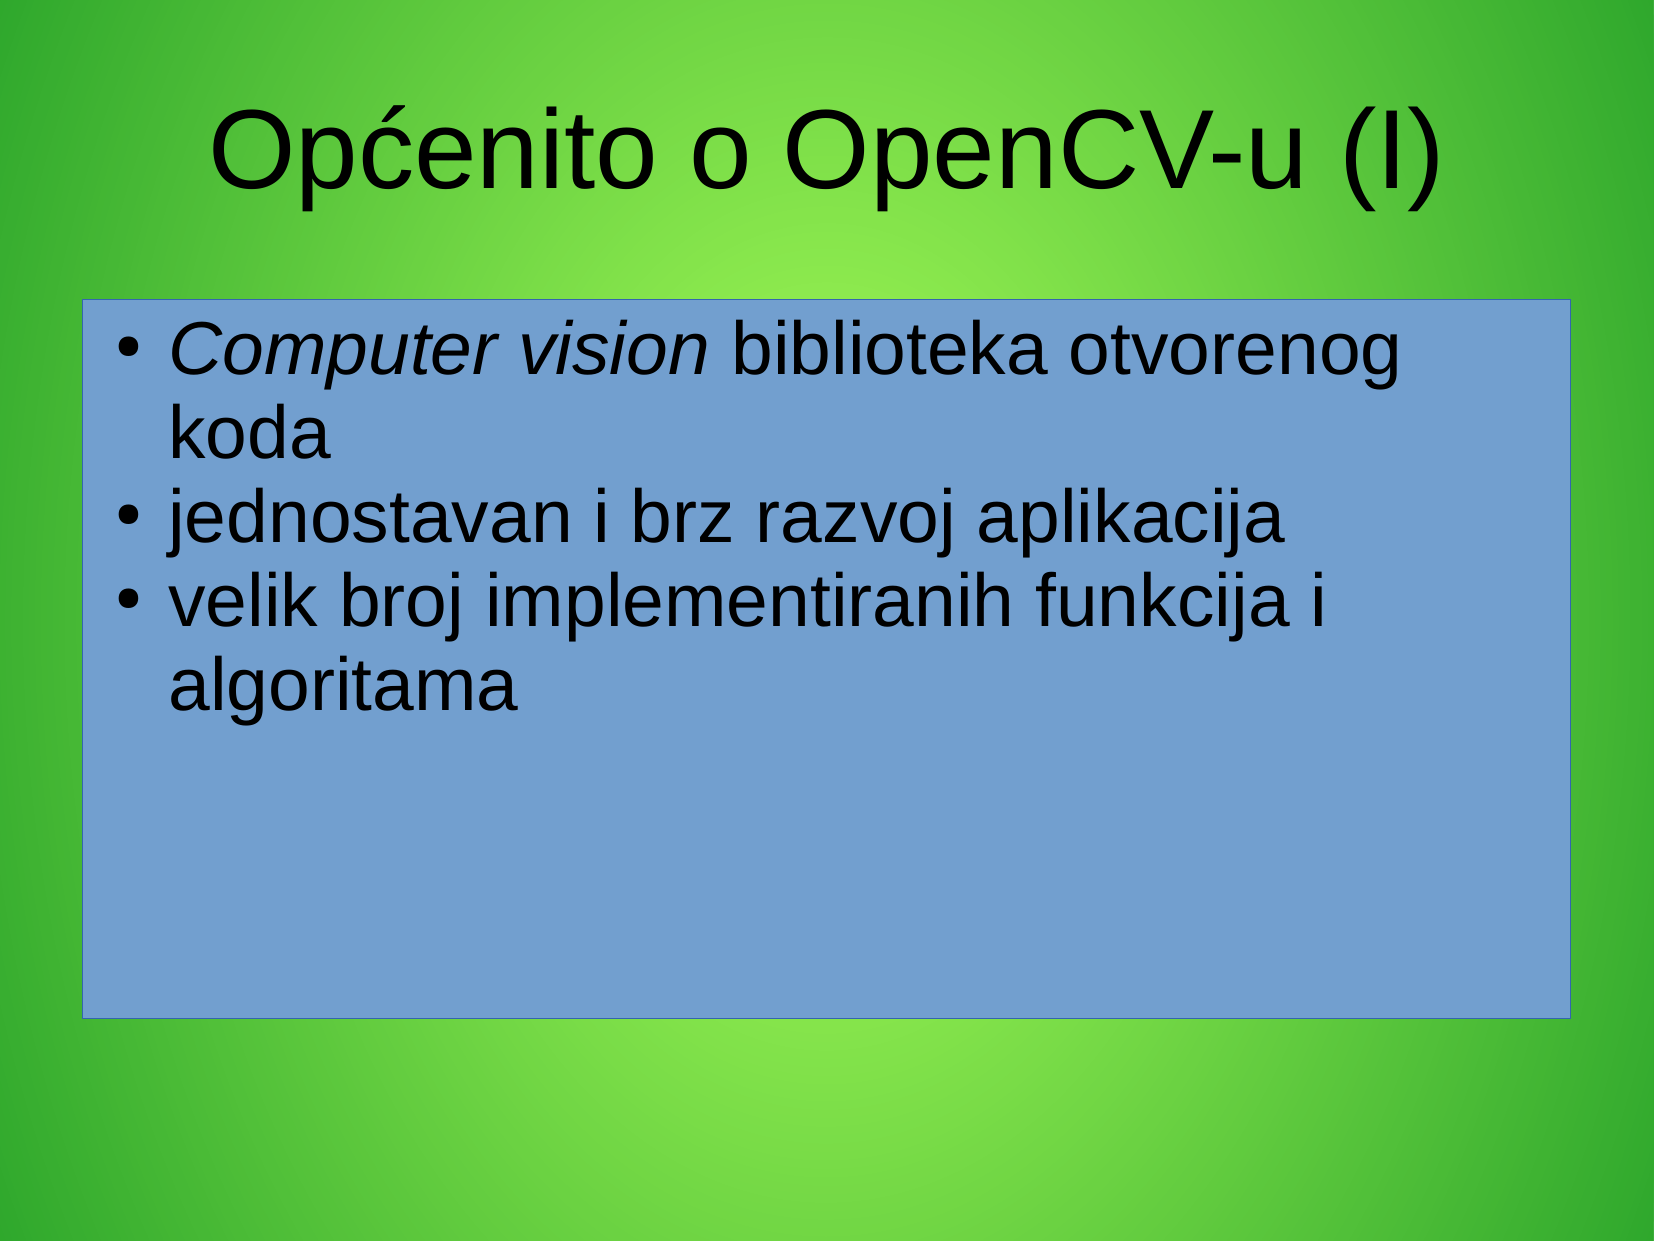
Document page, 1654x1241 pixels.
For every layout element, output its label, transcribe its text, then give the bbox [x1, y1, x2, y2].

list Computer vision biblioteka otvorenog koda jednostavan i brz razvoj aplikacija velik broj implementiranih funkcija i algoritama [82, 299, 1571, 1019]
title Općenito o OpenCV-u (I) [82, 47, 1571, 252]
